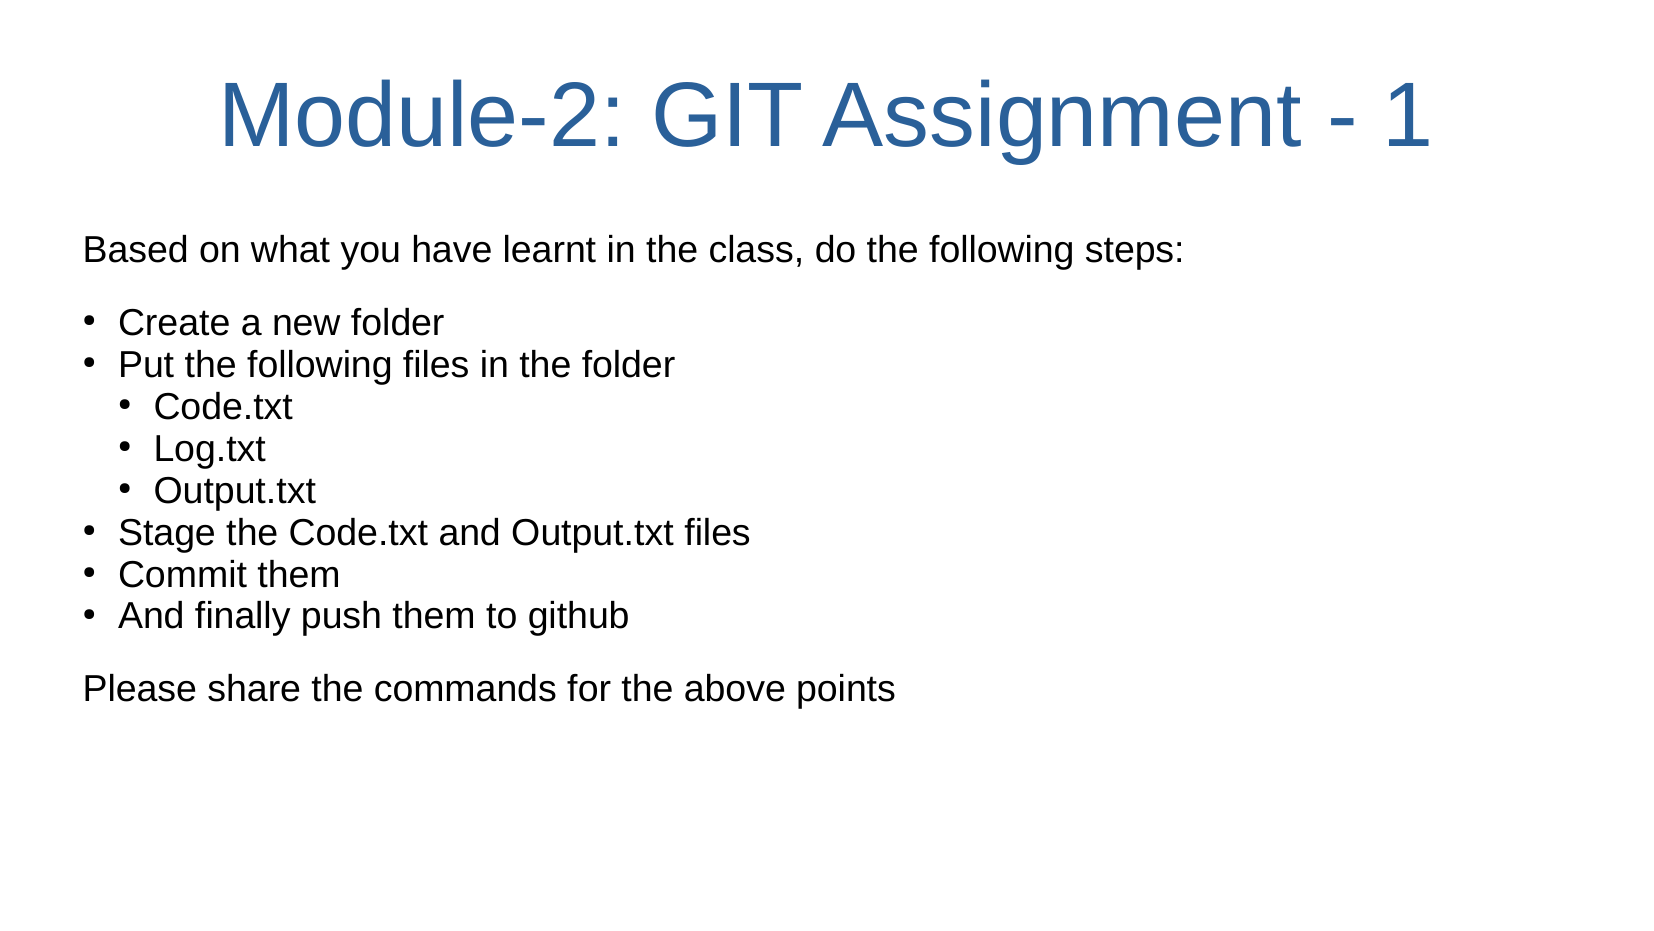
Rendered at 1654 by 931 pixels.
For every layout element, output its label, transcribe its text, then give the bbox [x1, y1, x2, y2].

title Module-2: GIT Assignment - 1 [82, 37, 1571, 193]
subtitle Based on what you have learnt in the class, do the following steps: Create a new folder Put the following files in the folder Code.txt Log.txt Output.txt Stage the Code.txt and Output.txt files Commit them And finally push them to github Please share the commands for the above points [82, 214, 1571, 754]
